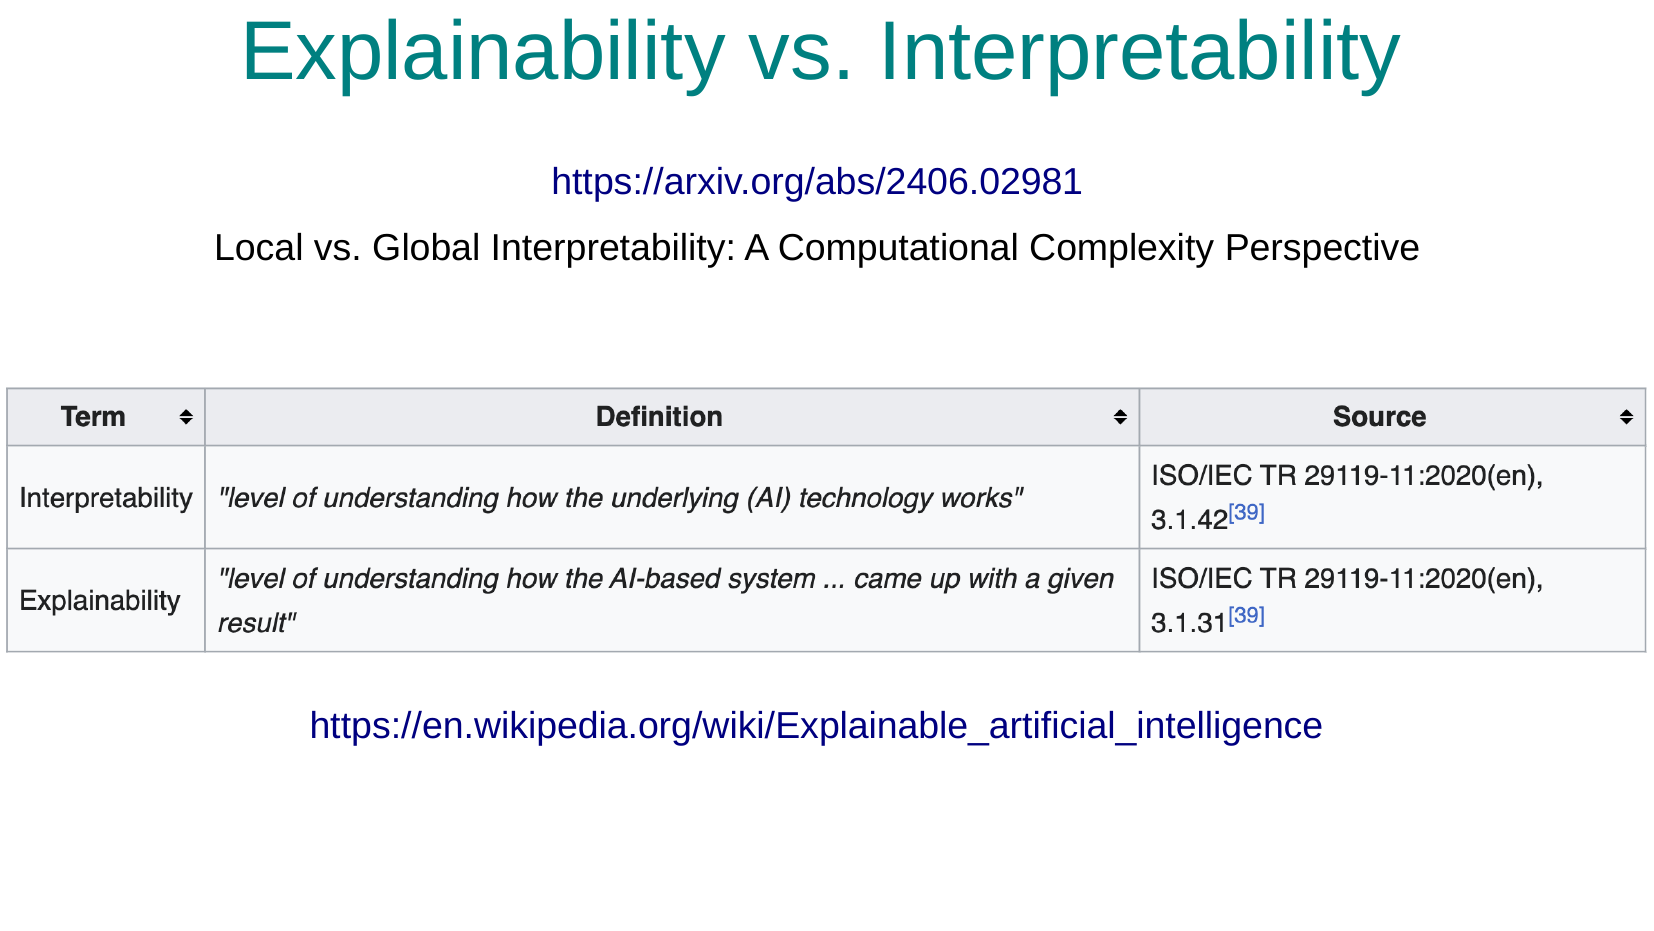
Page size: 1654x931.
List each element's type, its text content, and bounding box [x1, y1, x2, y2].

text_box https://arxiv.org/abs/2406.02981 Local vs. Global Interpretability: A Computational Complexity Perspective [199, 153, 1439, 276]
picture [0, 380, 1654, 661]
text_box https://en.wikipedia.org/wiki/Explainable_artificial_intelligence [294, 697, 1342, 755]
text_box Explainability vs. Interpretability [5, 0, 1639, 105]
